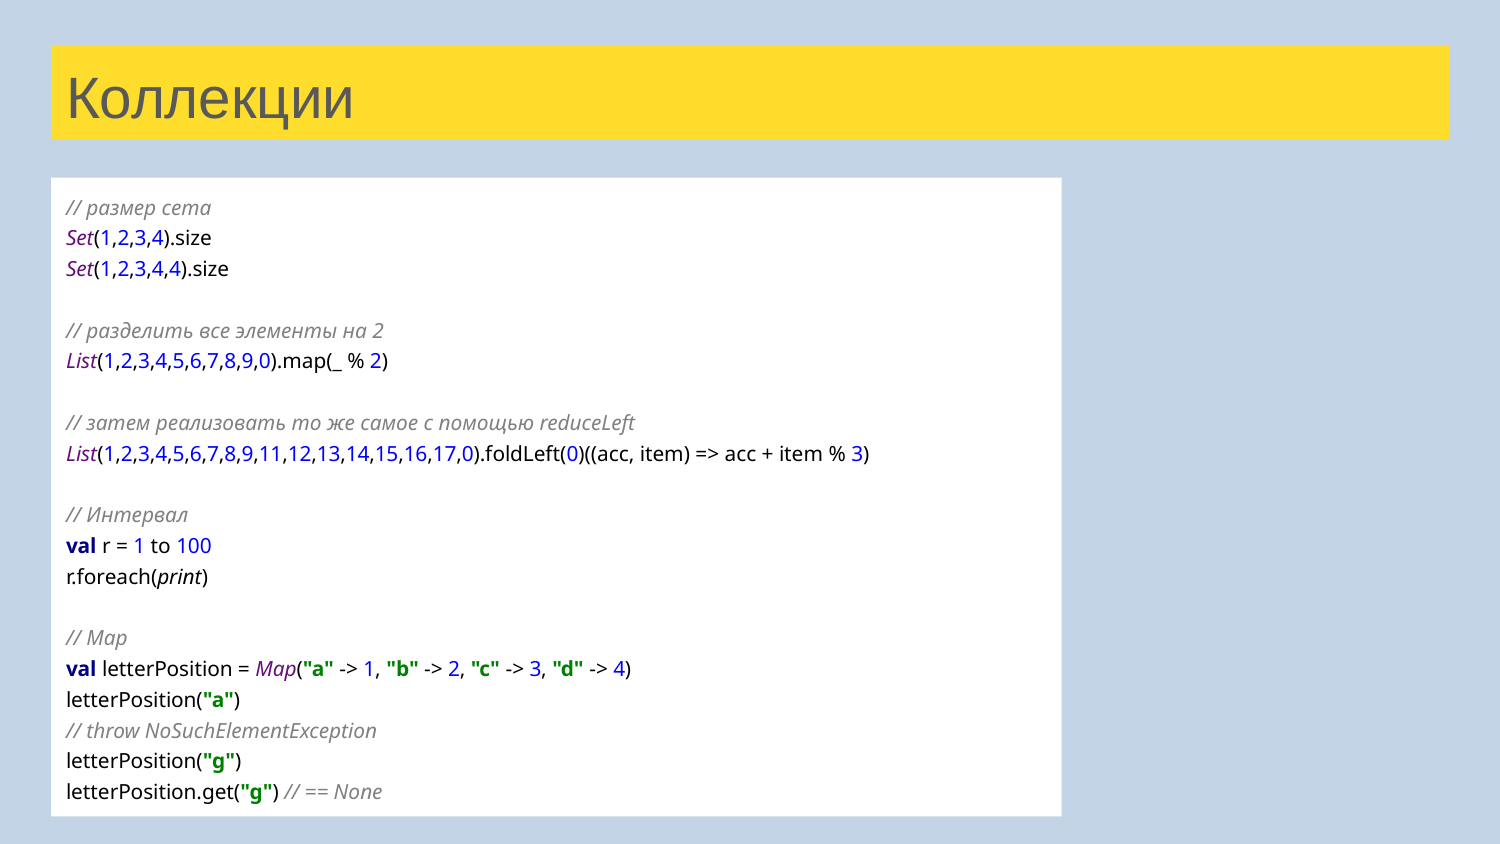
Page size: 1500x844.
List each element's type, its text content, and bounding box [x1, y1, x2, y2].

text_box // размер сета Set(1,2,3,4).size Set(1,2,3,4,4).size // разделить все элементы на 2 List(1,2,3,4,5,6,7,8,9,0).map(_ % 2) // затем реализовать то же самое с помощью reduceLeft List(1,2,3,4,5,6,7,8,9,11,12,13,14,15,16,17,0).foldLeft(0)((acc, item) => acc + item % 3) // Интервал val r = 1 to 100 r.foreach(print) // Map val letterPosition = Map("a" -> 1, "b" -> 2, "c" -> 3, "d" -> 4) letterPosition("a") // throw NoSuchElementException letterPosition("g") letterPosition.get("g") // == None [51, 177, 1062, 817]
title Коллекции [51, 45, 1449, 140]
